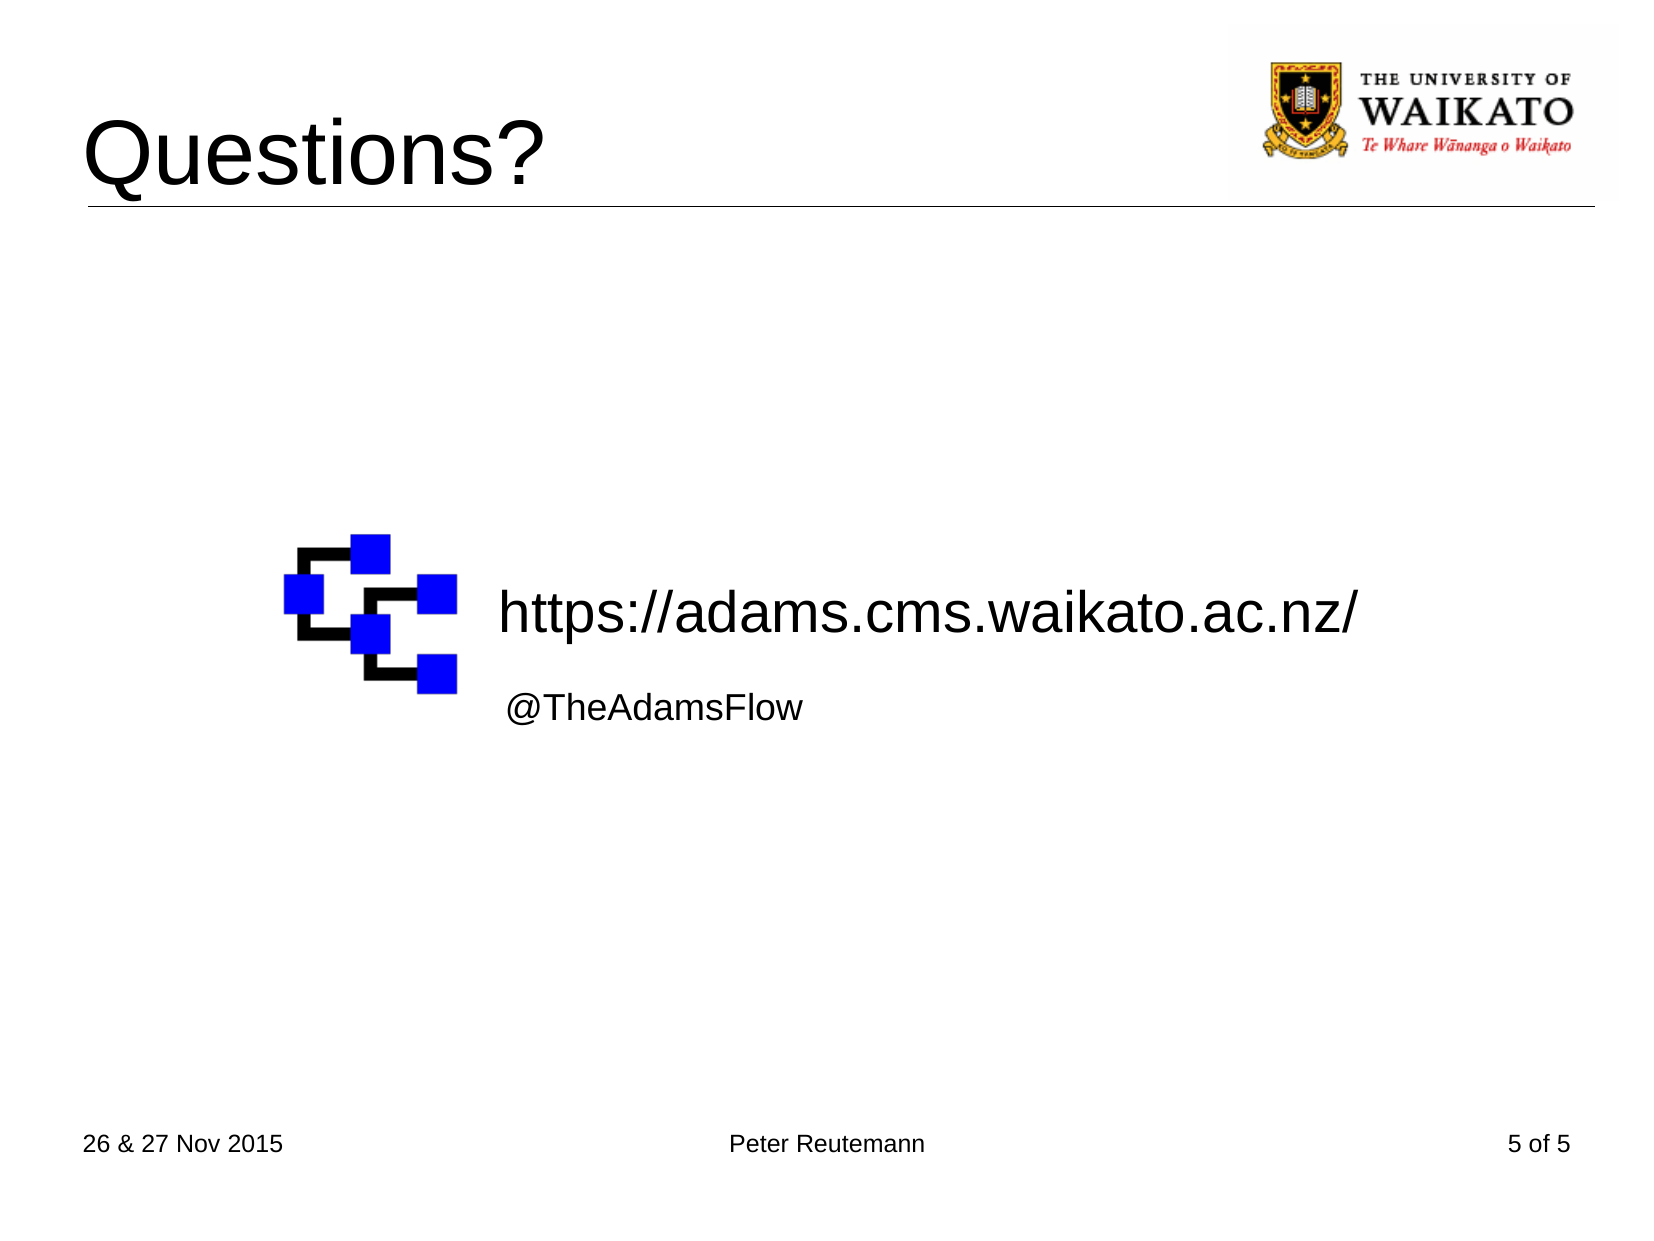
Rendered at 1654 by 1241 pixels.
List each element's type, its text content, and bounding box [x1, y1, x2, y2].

text_box @TheAdamsFlow [490, 679, 1140, 736]
picture [1228, 24, 1619, 201]
title Questions? [82, 49, 1571, 257]
text_box https://adams.cms.waikato.ac.nz/ [484, 572, 1418, 653]
picture [271, 508, 484, 721]
